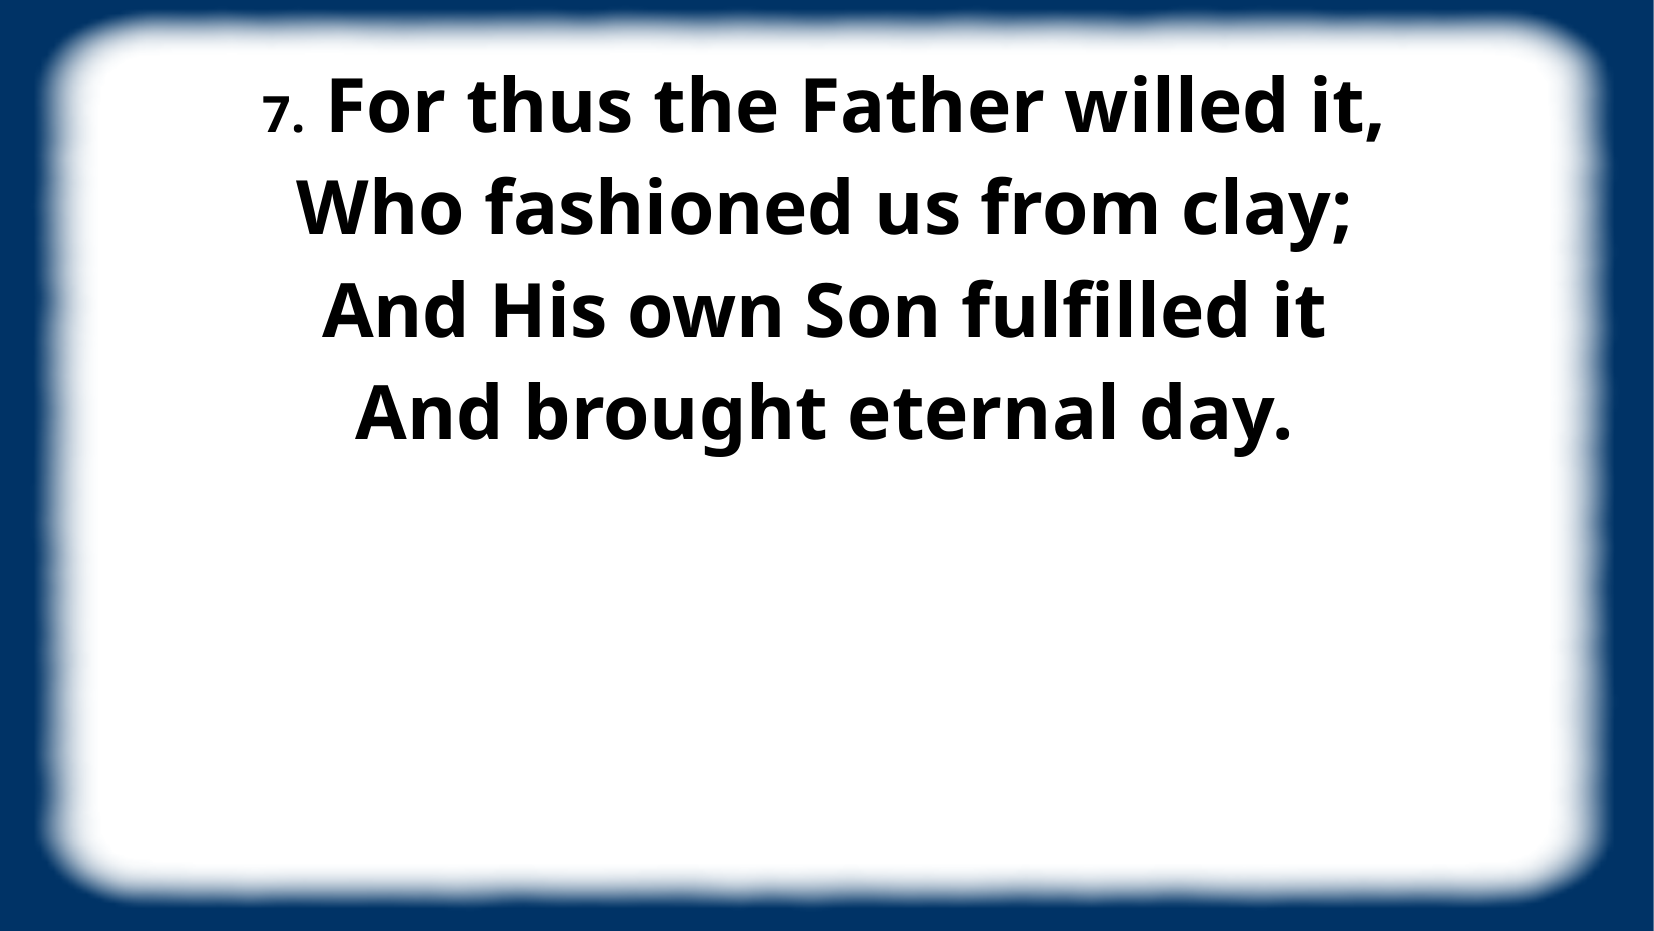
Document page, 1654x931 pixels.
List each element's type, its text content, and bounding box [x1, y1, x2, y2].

picture [0, 0, 1654, 931]
text_box 7. For thus the Father willed it, Who fashioned us from clay; And His own Son fulfilled it And brought eternal day. [90, 45, 1561, 460]
